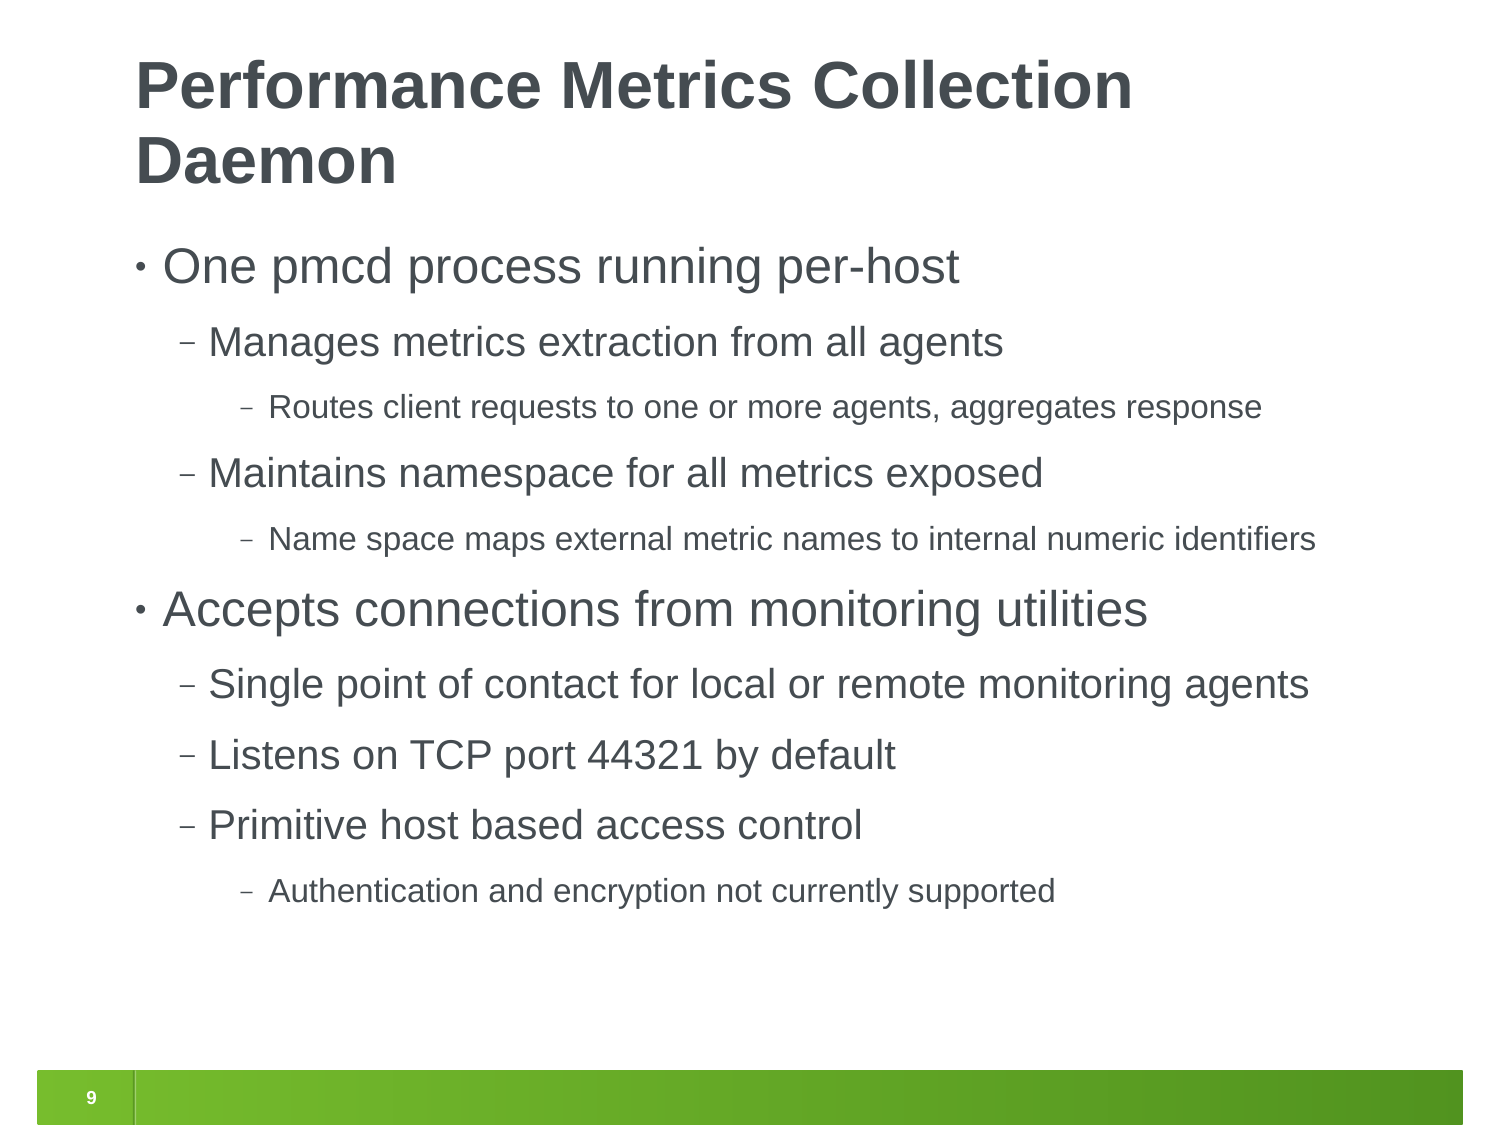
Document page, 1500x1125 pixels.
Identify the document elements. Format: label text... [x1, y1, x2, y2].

title Performance Metrics Collection Daemon [135, 41, 1372, 204]
list One pmcd process running per-host Manages metrics extraction from all agents Routes client requests to one or more agents, aggregates response Maintains namespace for all metrics exposed Name space maps external metric names to internal numeric identifiers Accepts connections from monitoring utilities Single point of contact for local or remote monitoring agents Listens on TCP port 44321 by default Primitive host based access control Authentication and encryption not currently supported [135, 238, 1372, 982]
